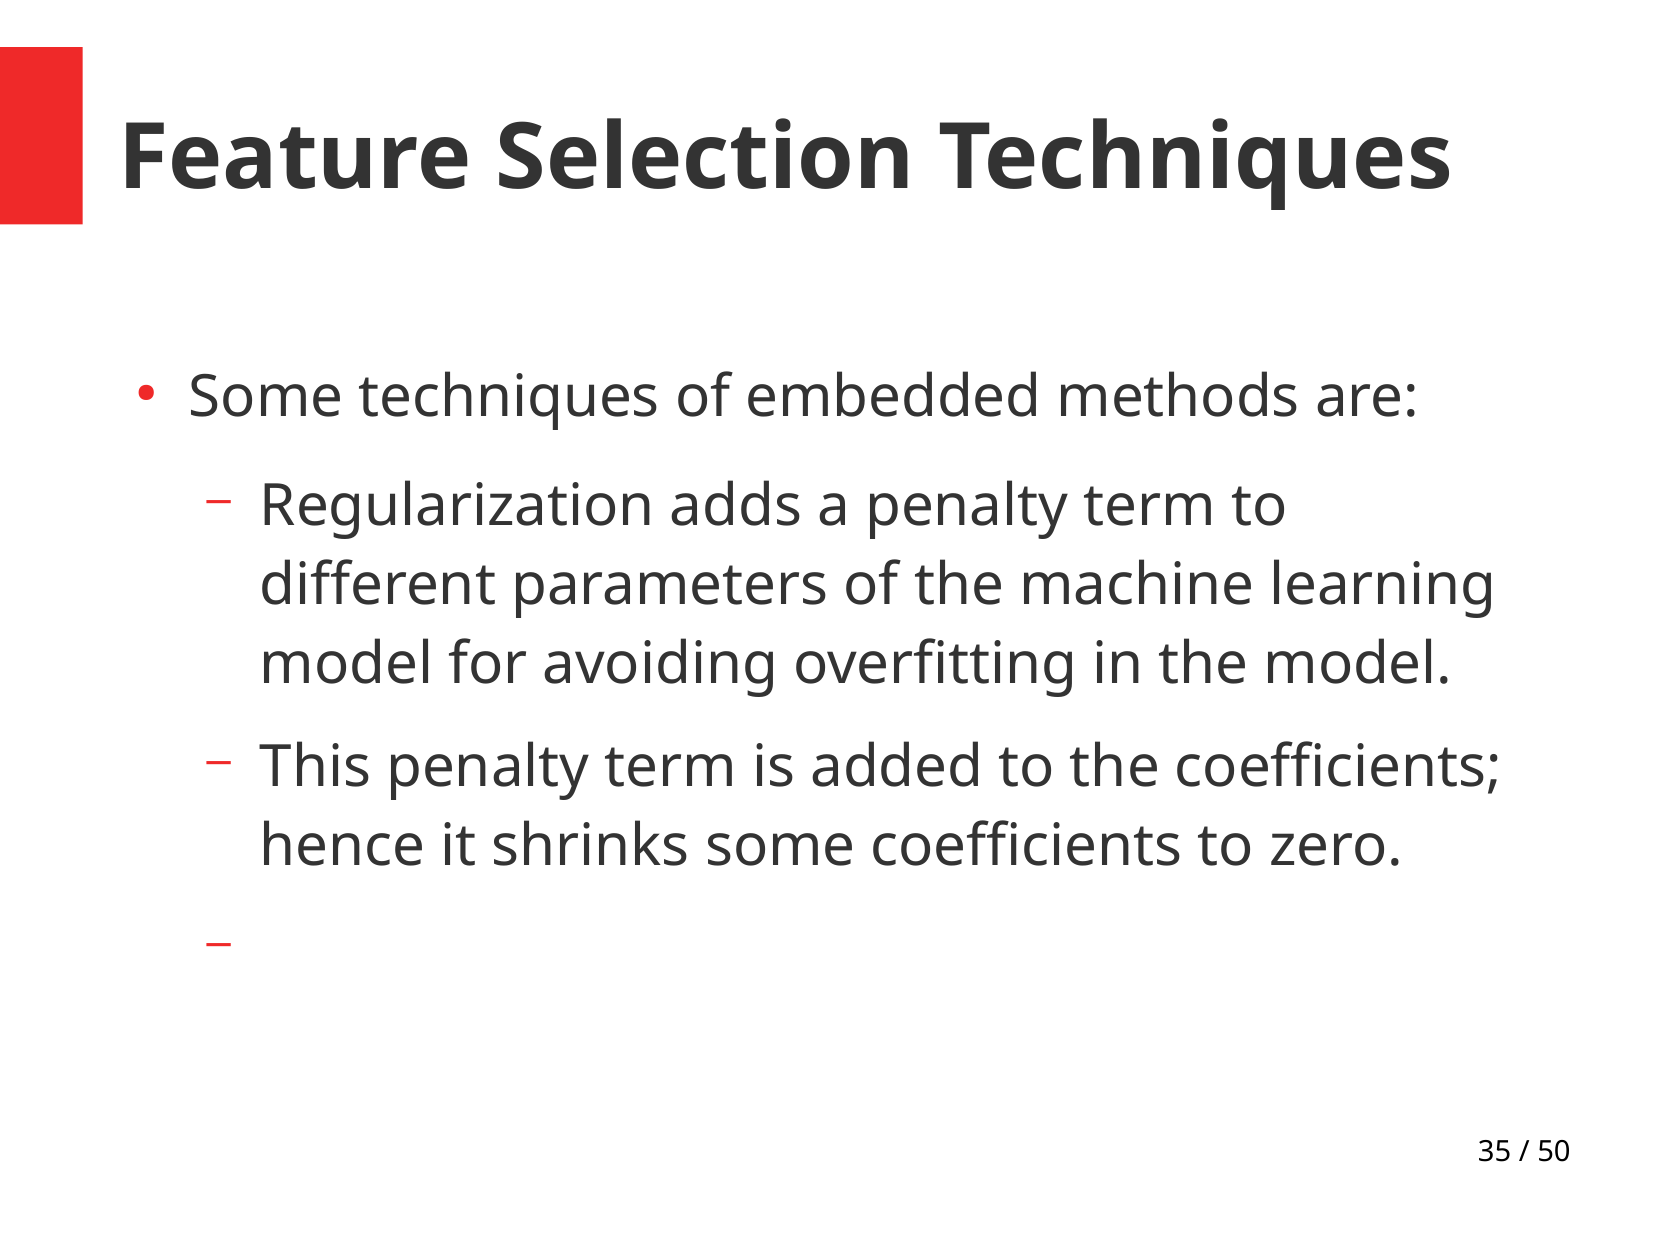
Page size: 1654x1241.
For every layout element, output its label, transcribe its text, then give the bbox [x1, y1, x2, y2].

title Feature Selection Techniques [118, 49, 1571, 257]
list Some techniques of embedded methods are: Regularization adds a penalty term to different parameters of the machine learning model for avoiding overfitting in the model. This penalty term is added to the coefficients; hence it shrinks some coefficients to zero. [118, 354, 1536, 1074]
